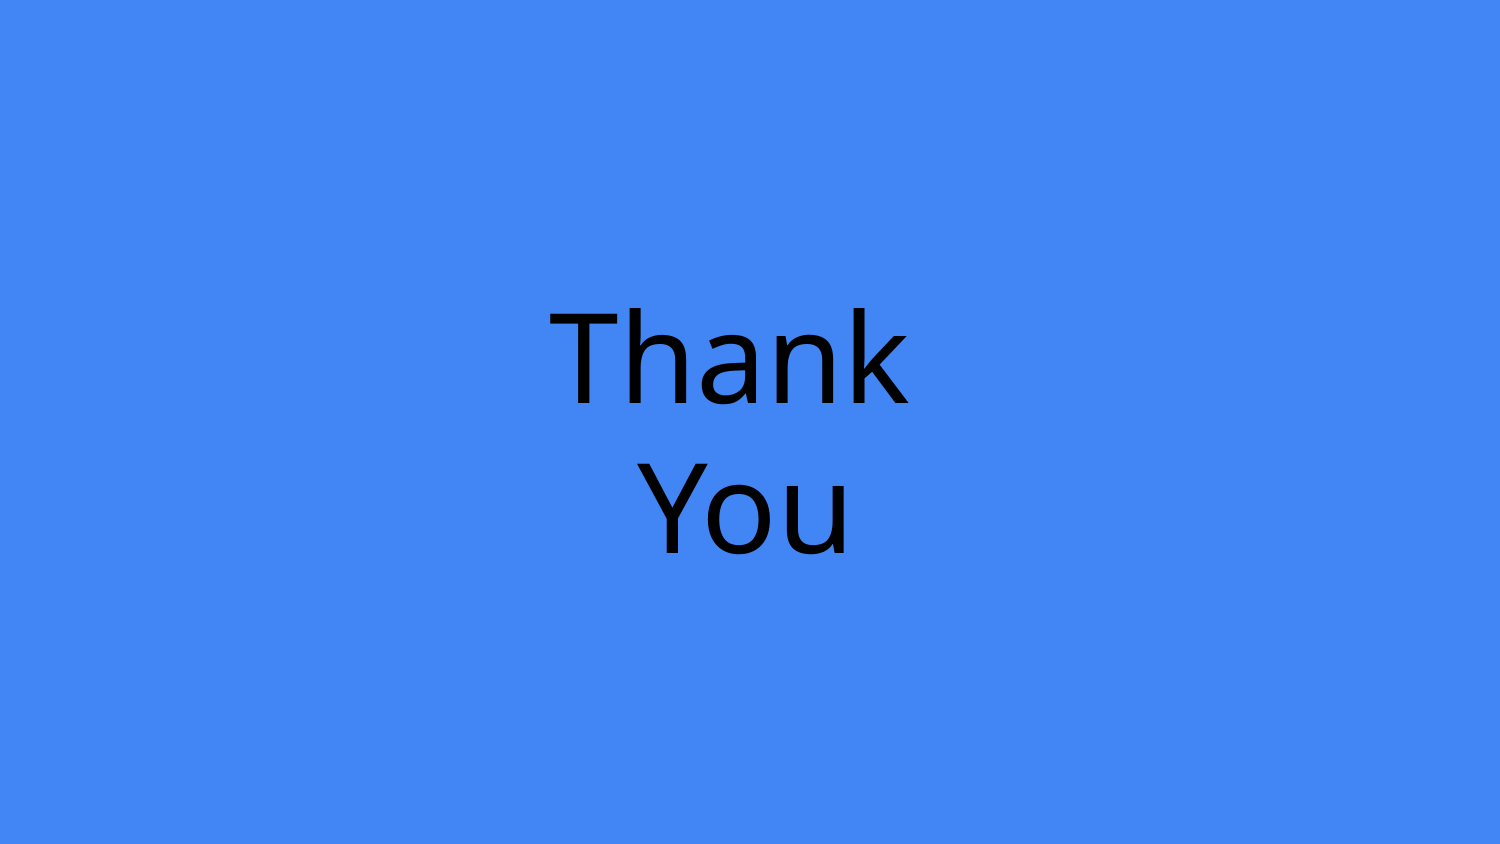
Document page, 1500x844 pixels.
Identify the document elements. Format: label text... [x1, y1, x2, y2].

title Thank You [80, 80, 1413, 778]
